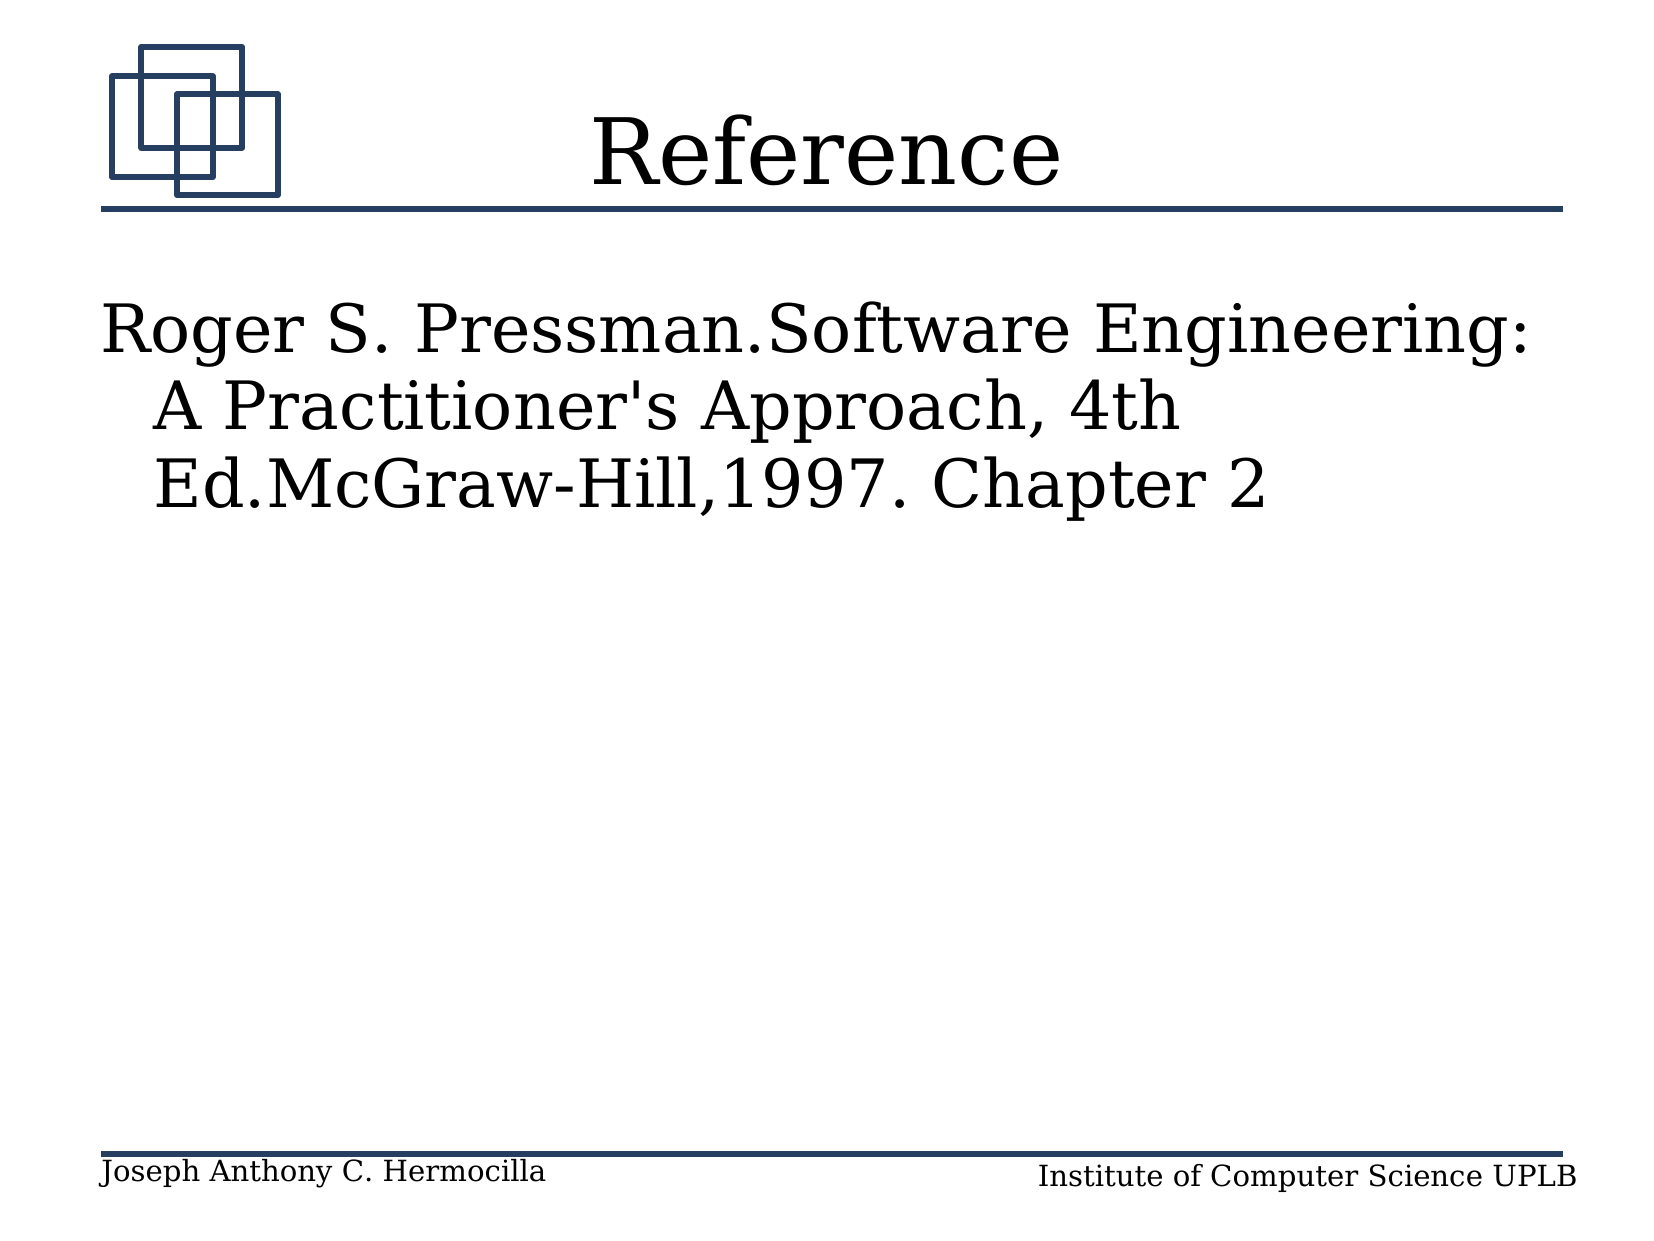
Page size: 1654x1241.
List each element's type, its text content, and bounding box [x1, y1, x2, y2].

title Reference [82, 49, 1571, 257]
list Roger S. Pressman.Software Engineering: A Practitioner's Approach, 4th Ed.McGraw-Hill,1997. Chapter 2 [82, 290, 1571, 1109]
